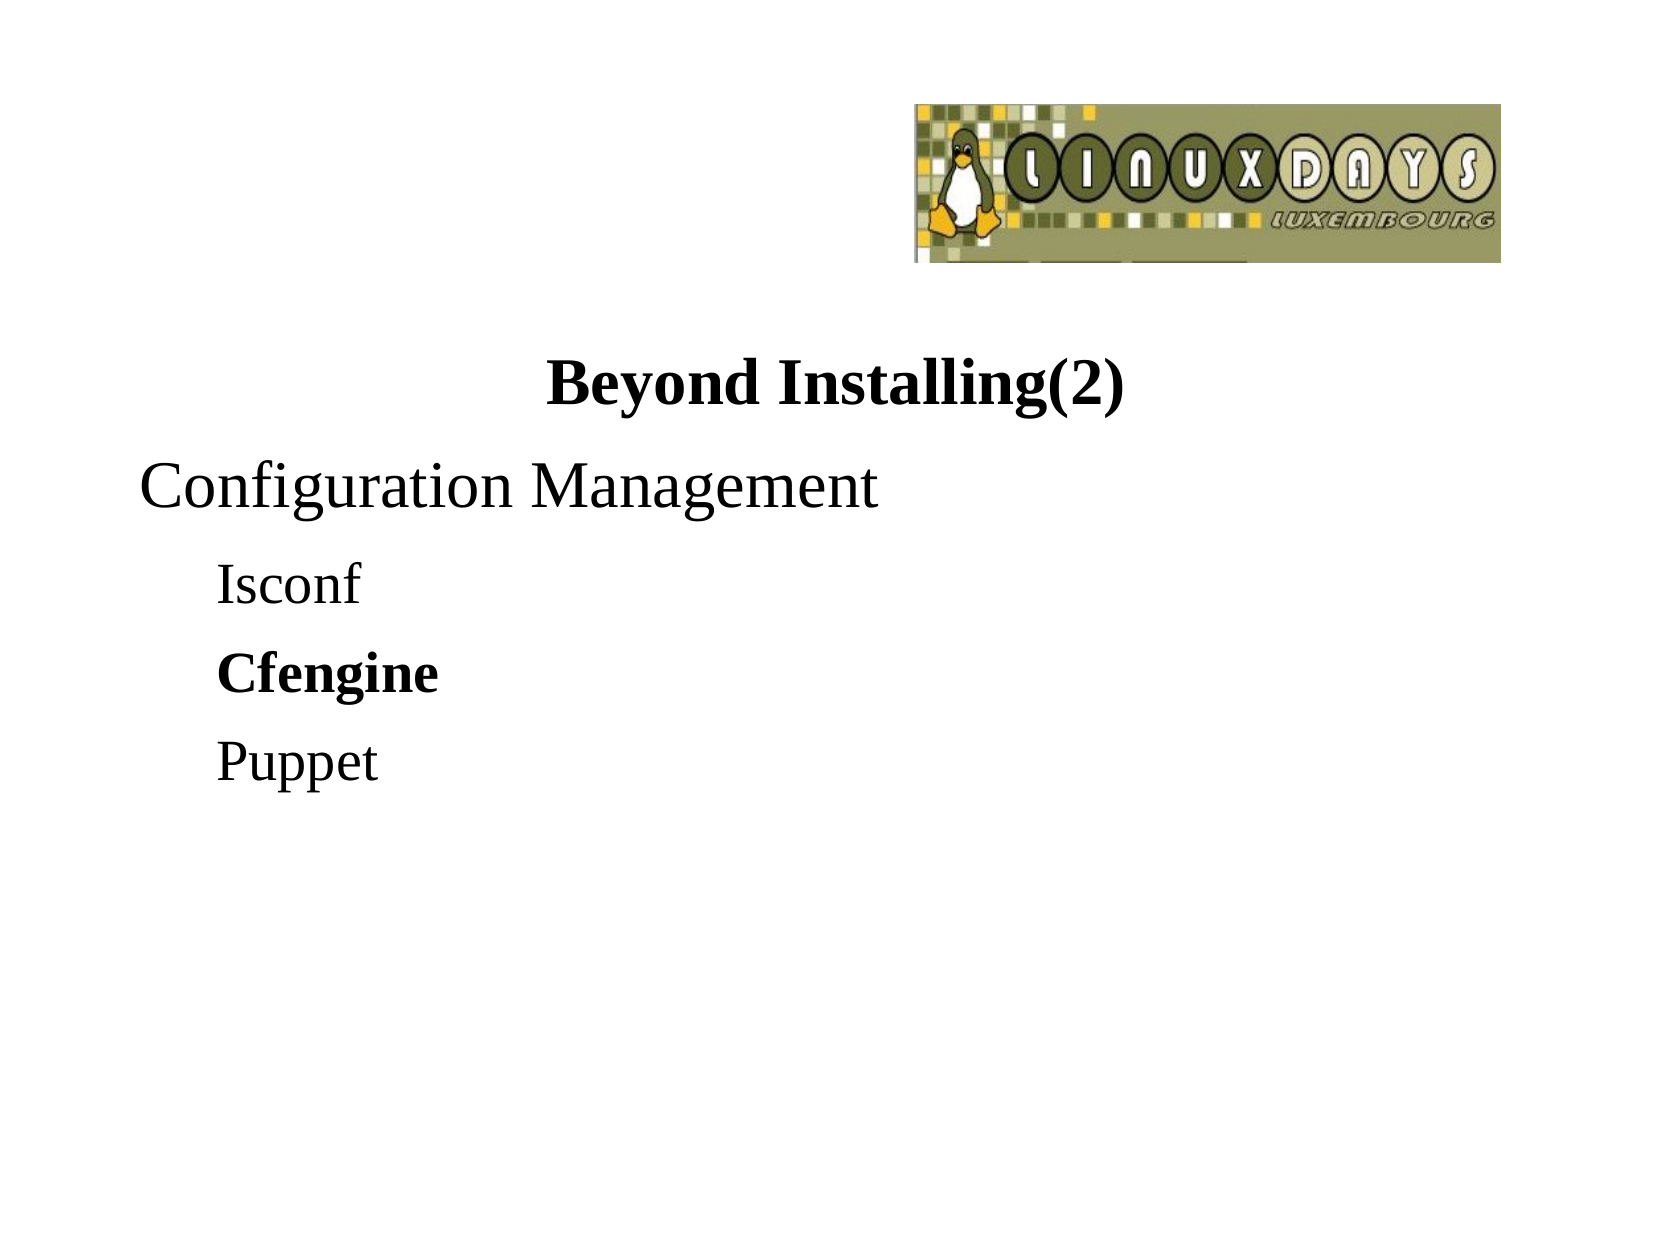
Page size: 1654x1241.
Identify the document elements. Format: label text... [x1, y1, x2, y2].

picture [914, 104, 1501, 263]
list Beyond Installing(2) Configuration Management Isconf Cfengine Puppet [121, 344, 1534, 1127]
